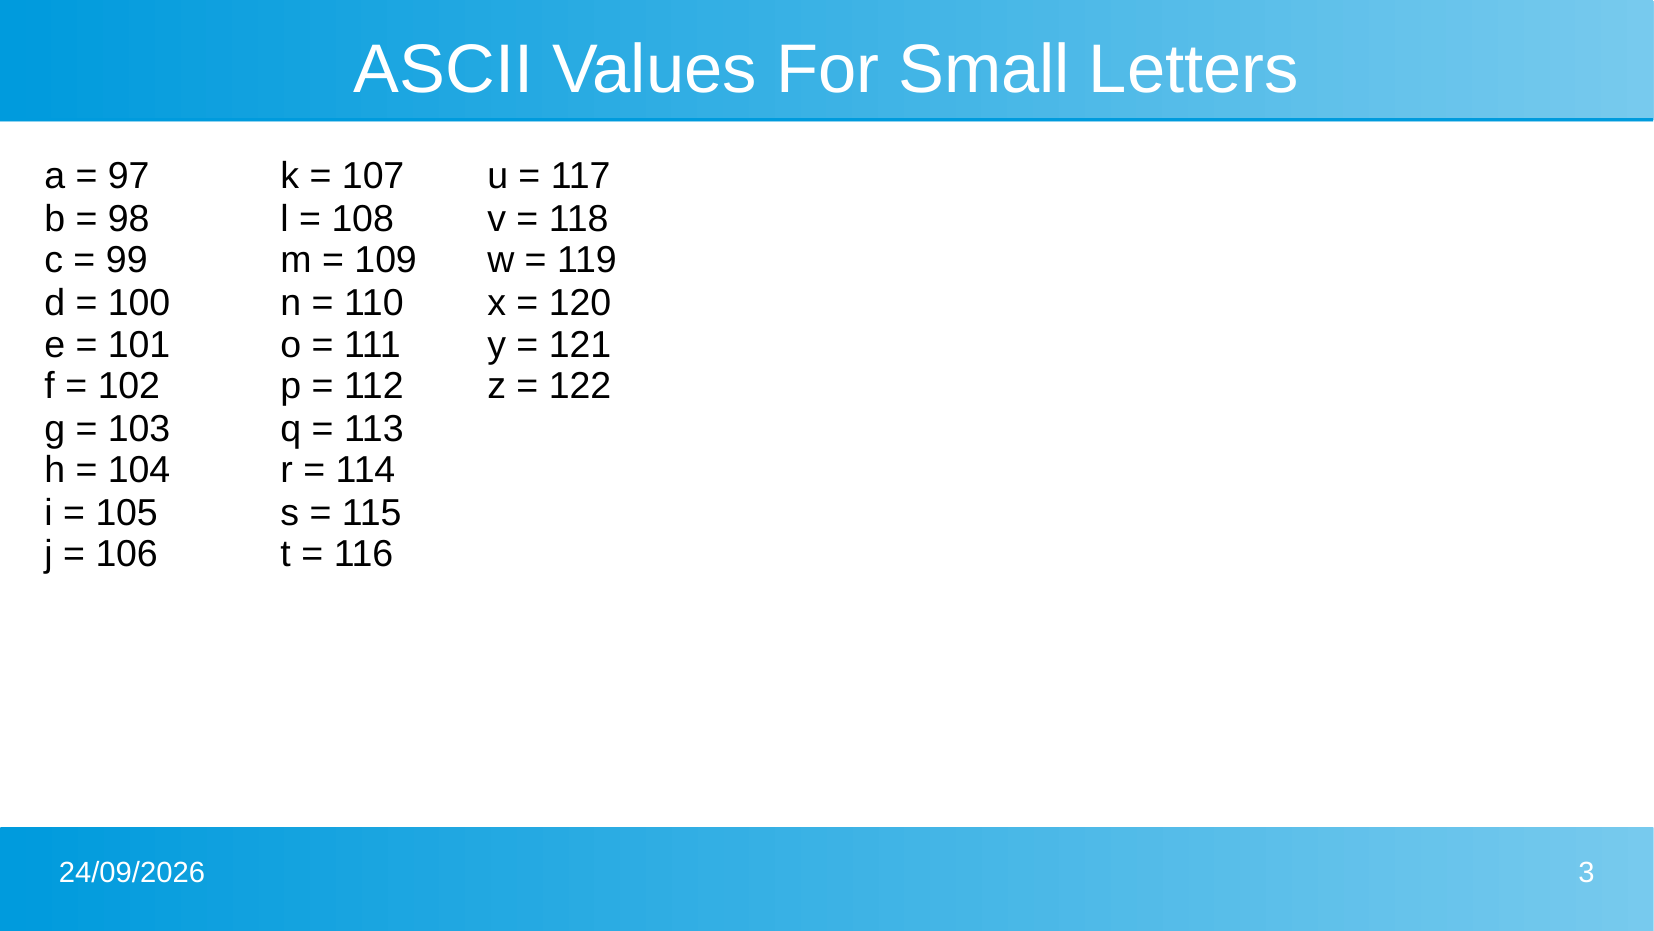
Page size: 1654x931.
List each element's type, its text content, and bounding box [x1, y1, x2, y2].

text_box u = 117 v = 118 w = 119 x = 120 y = 121 z = 122 [472, 147, 709, 415]
text_box k = 107 l = 108 m = 109 n = 110 o = 111 p = 112 q = 113 r = 114 s = 115 t = 116 [265, 147, 502, 583]
title ASCII Values For Small Letters [59, 29, 1595, 108]
text_box a = 97 b = 98 c = 99 d = 100 e = 101 f = 102 g = 103 h = 104 i = 105 j = 106 [29, 147, 384, 642]
